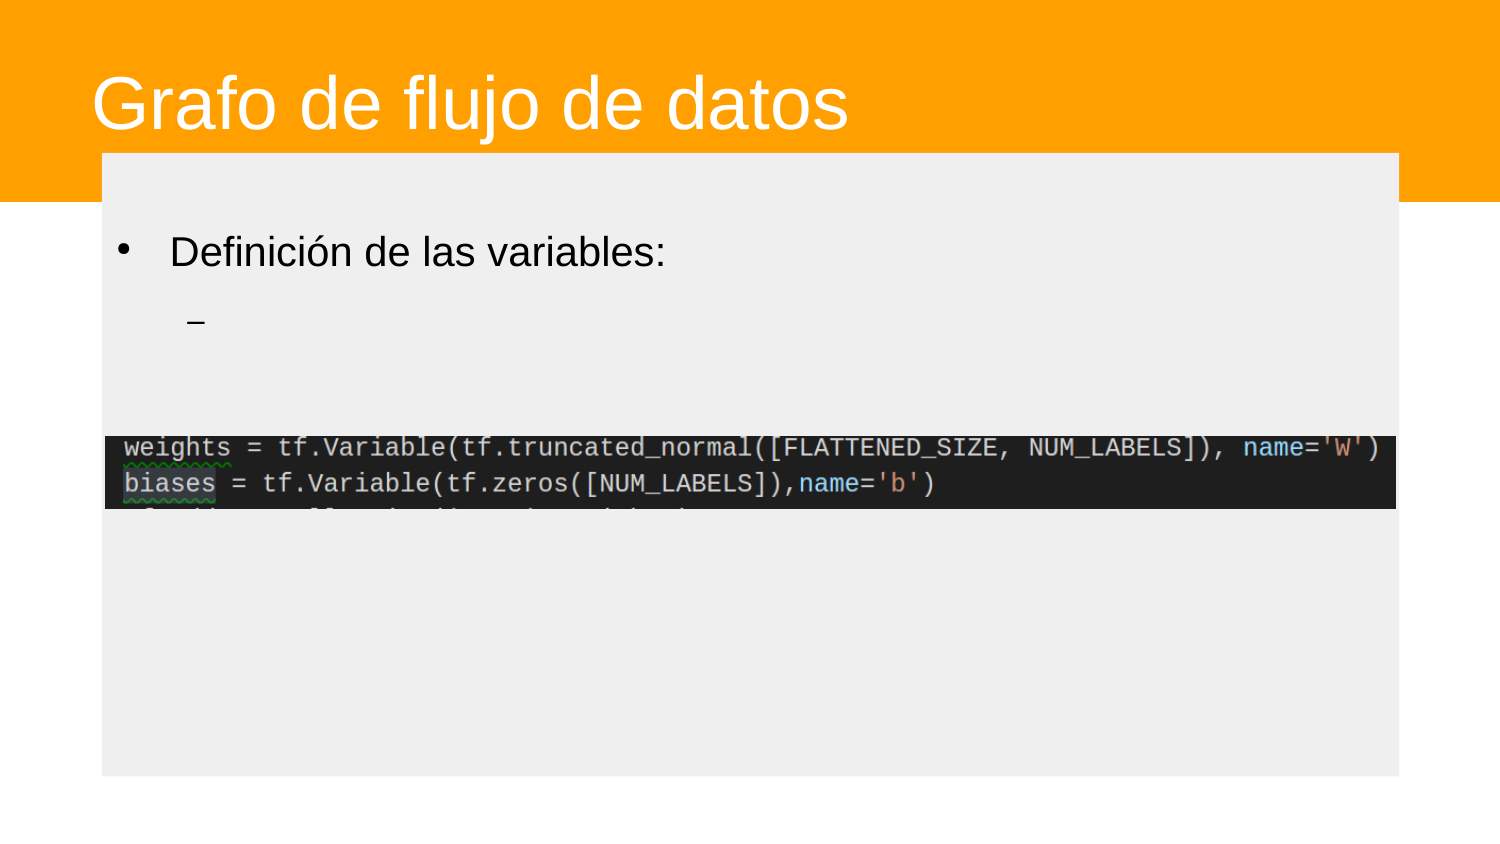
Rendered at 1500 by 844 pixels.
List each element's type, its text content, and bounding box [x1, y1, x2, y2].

title Grafo de flujo de datos [76, 17, 1391, 160]
list Definición de las variables: [98, 225, 946, 831]
picture [105, 436, 1396, 509]
